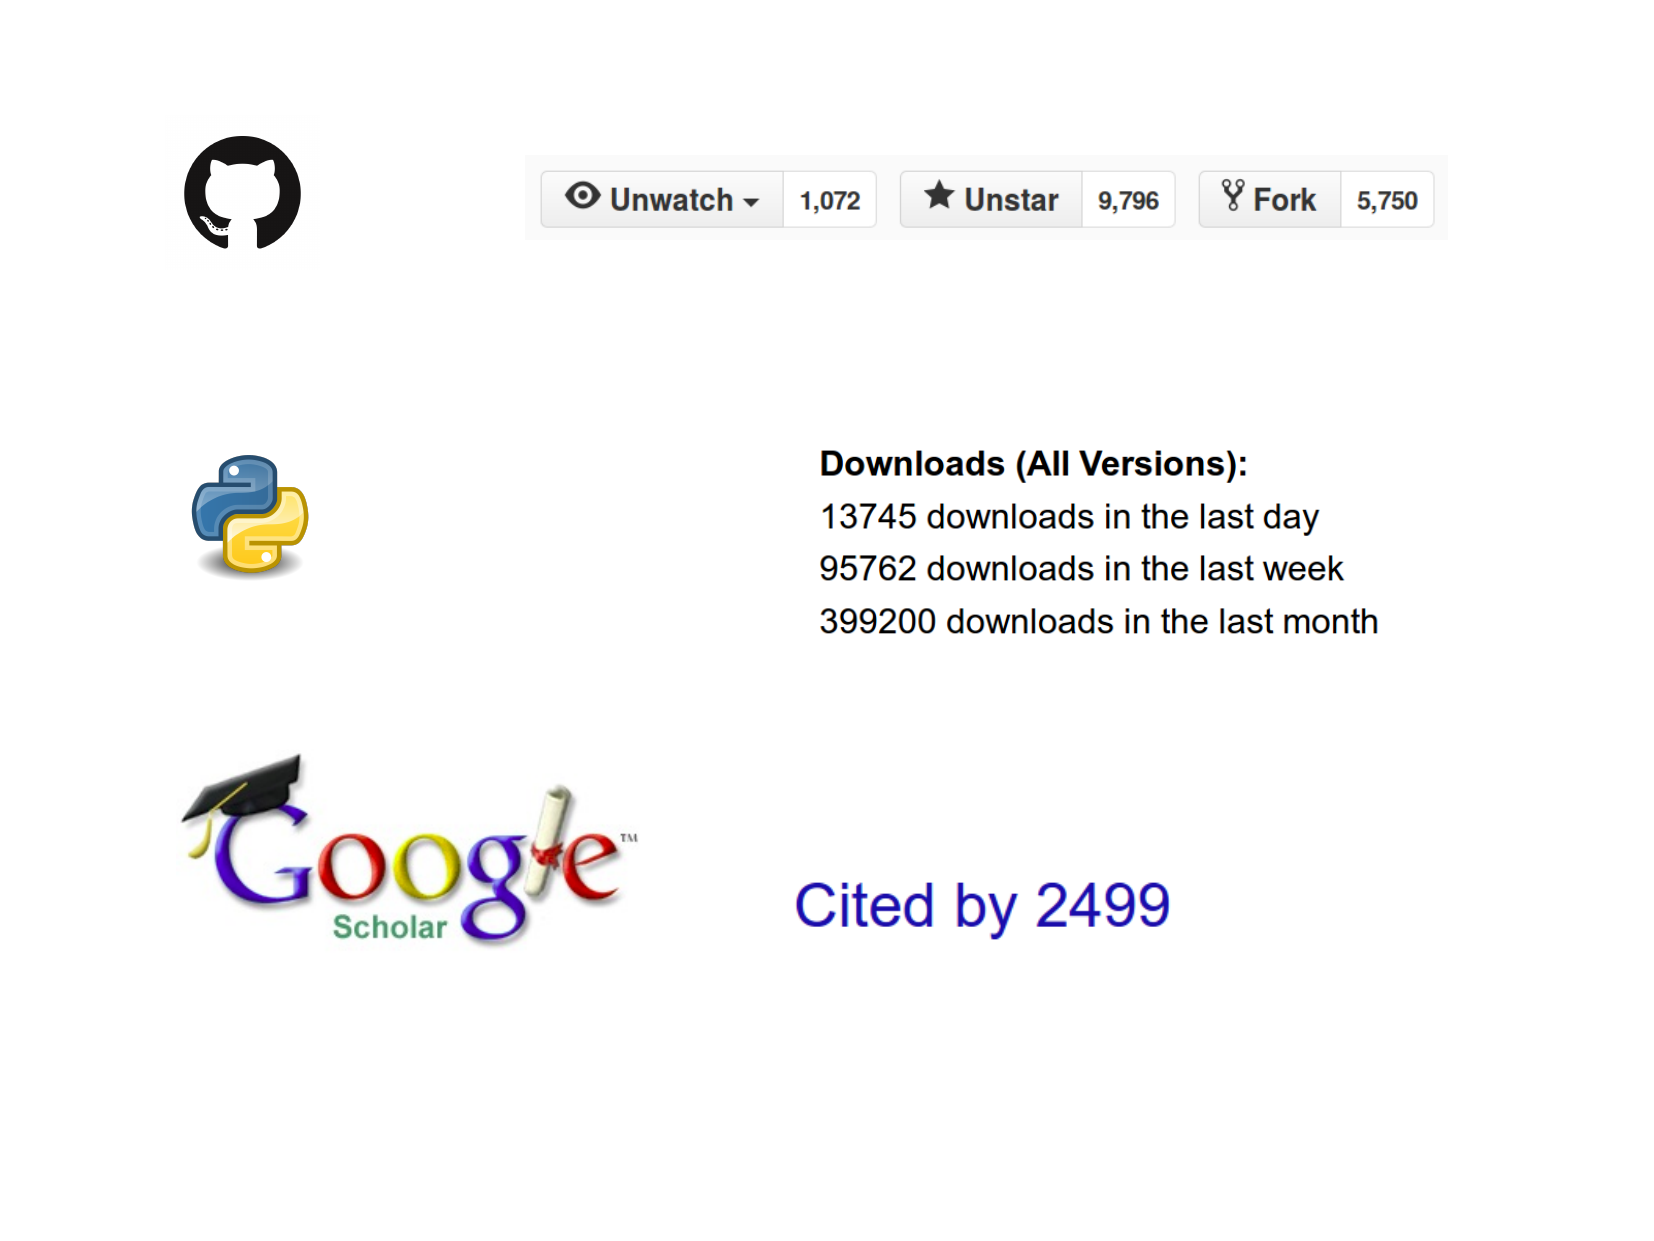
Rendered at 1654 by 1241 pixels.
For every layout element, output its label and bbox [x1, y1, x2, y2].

picture [176, 749, 646, 954]
picture [775, 850, 1216, 961]
picture [525, 155, 1448, 241]
picture [184, 452, 316, 584]
picture [165, 115, 320, 271]
picture [810, 434, 1399, 651]
